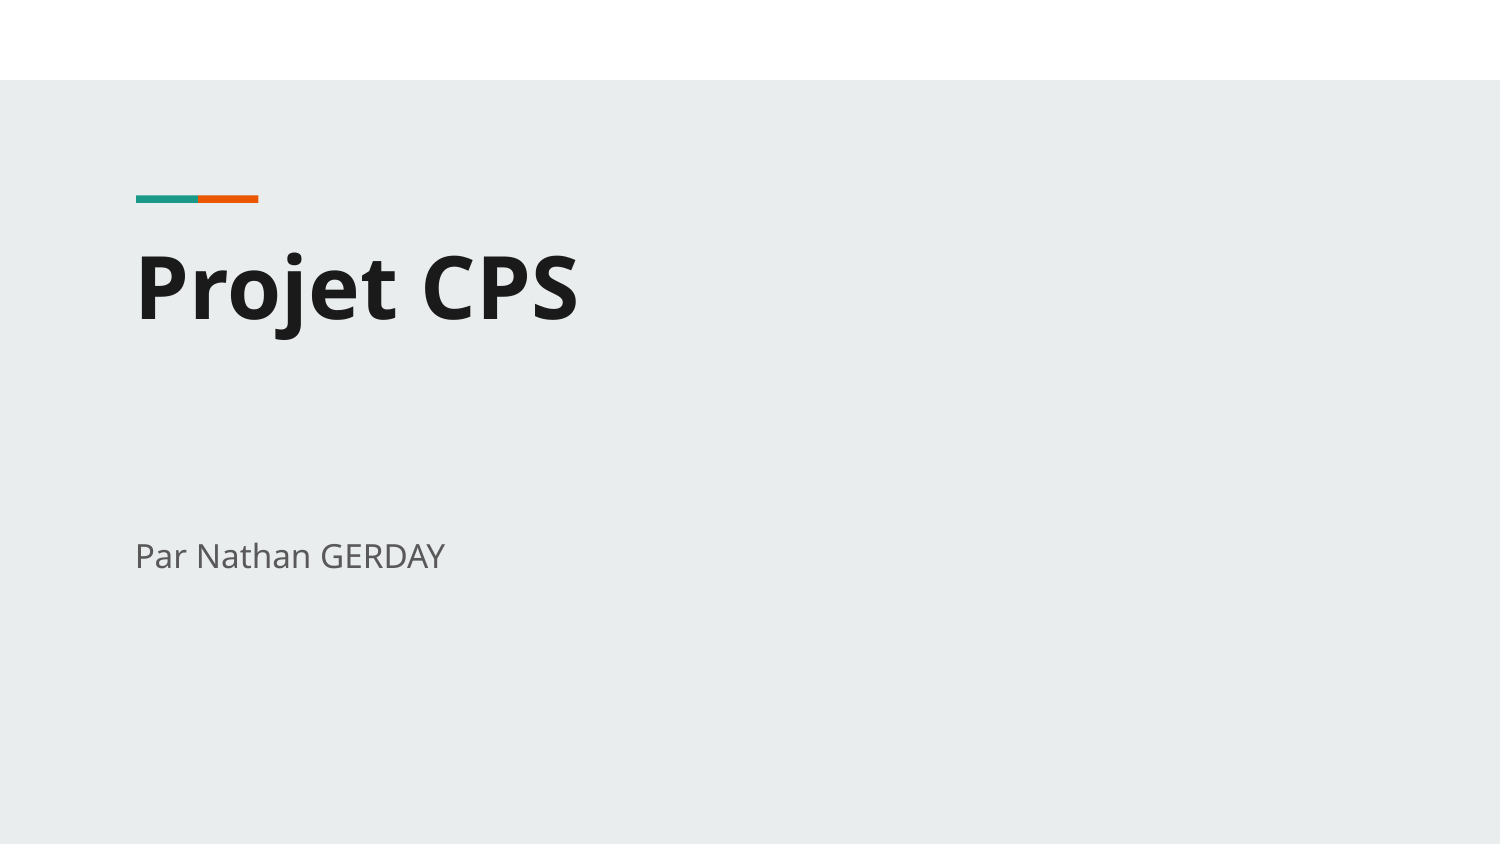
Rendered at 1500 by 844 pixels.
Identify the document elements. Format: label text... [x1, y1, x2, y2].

title Projet CPS [119, 216, 1381, 490]
subtitle Par Nathan GERDAY [119, 520, 1381, 610]
